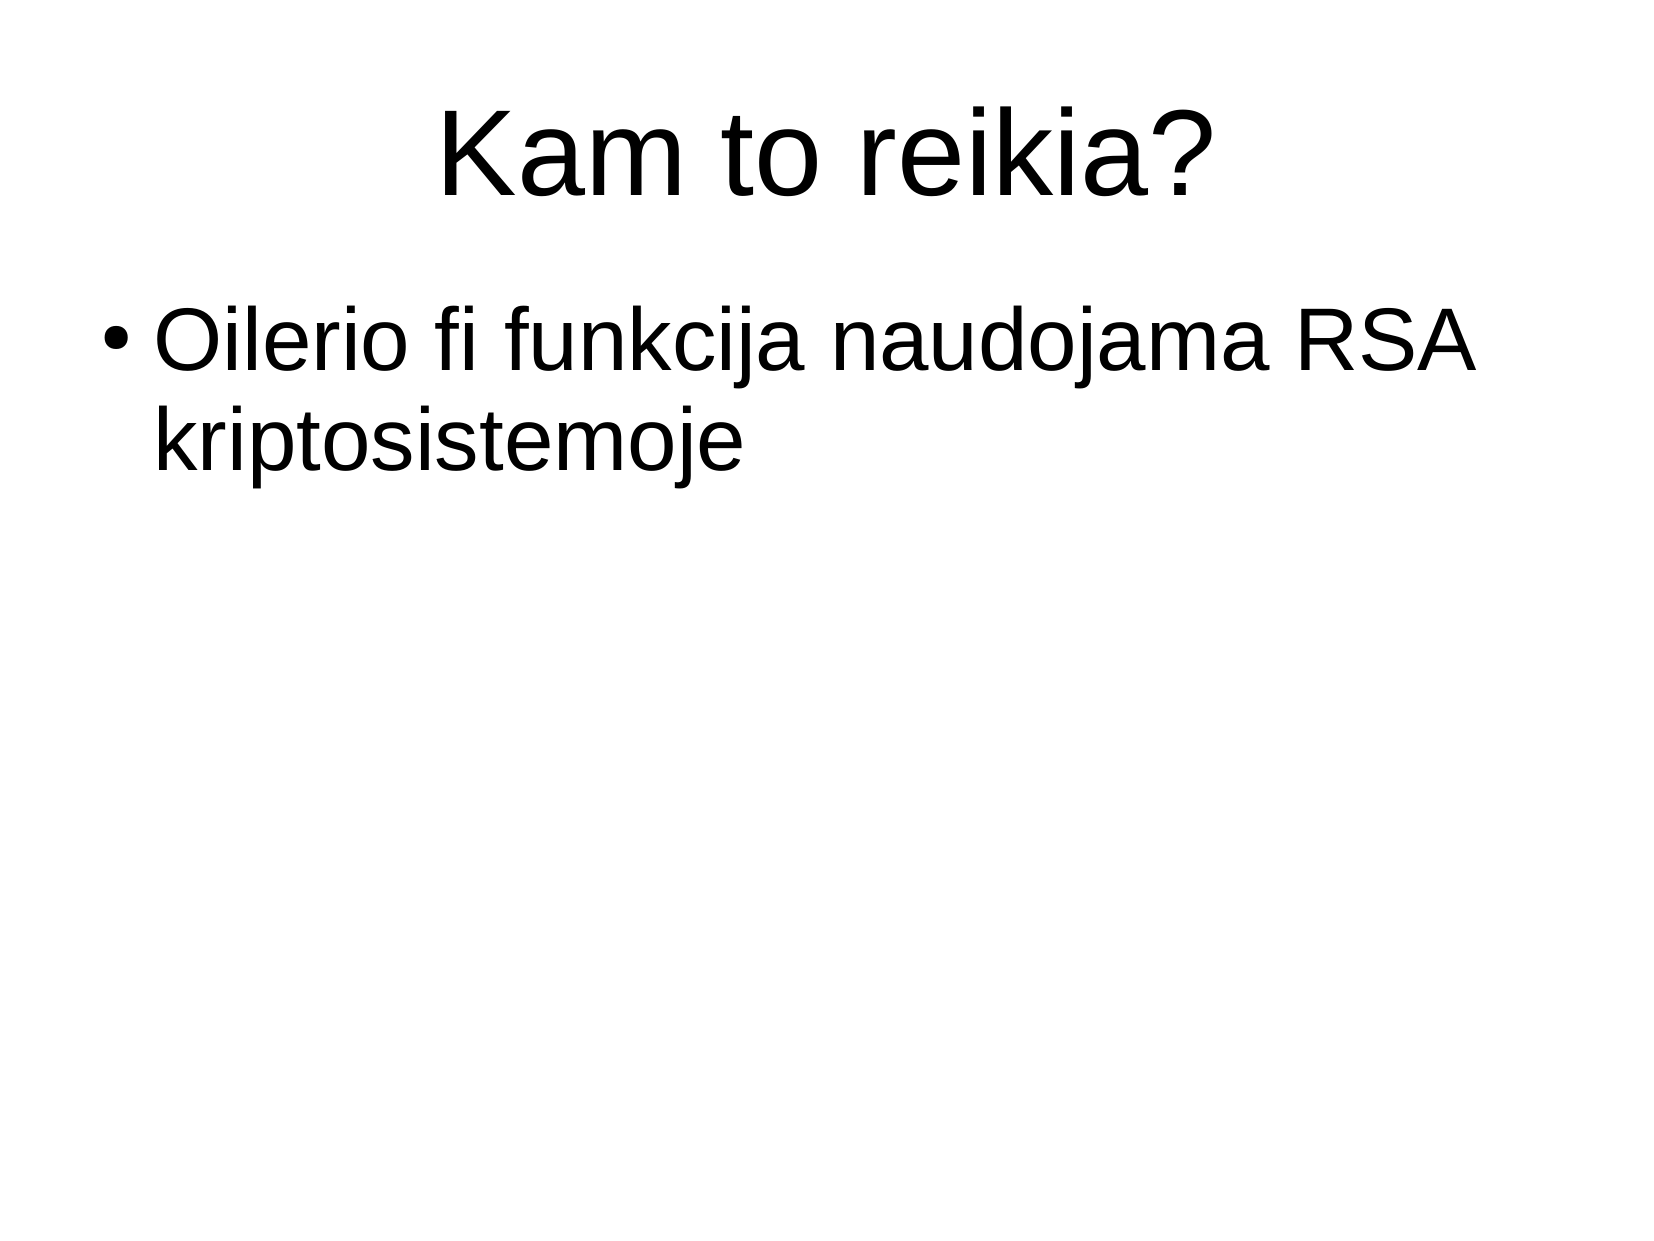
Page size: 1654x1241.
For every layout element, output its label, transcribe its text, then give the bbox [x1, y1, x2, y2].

list Oilerio fi funkcija naudojama RSA kriptosistemoje [82, 290, 1571, 1010]
title Kam to reikia? [82, 49, 1571, 257]
